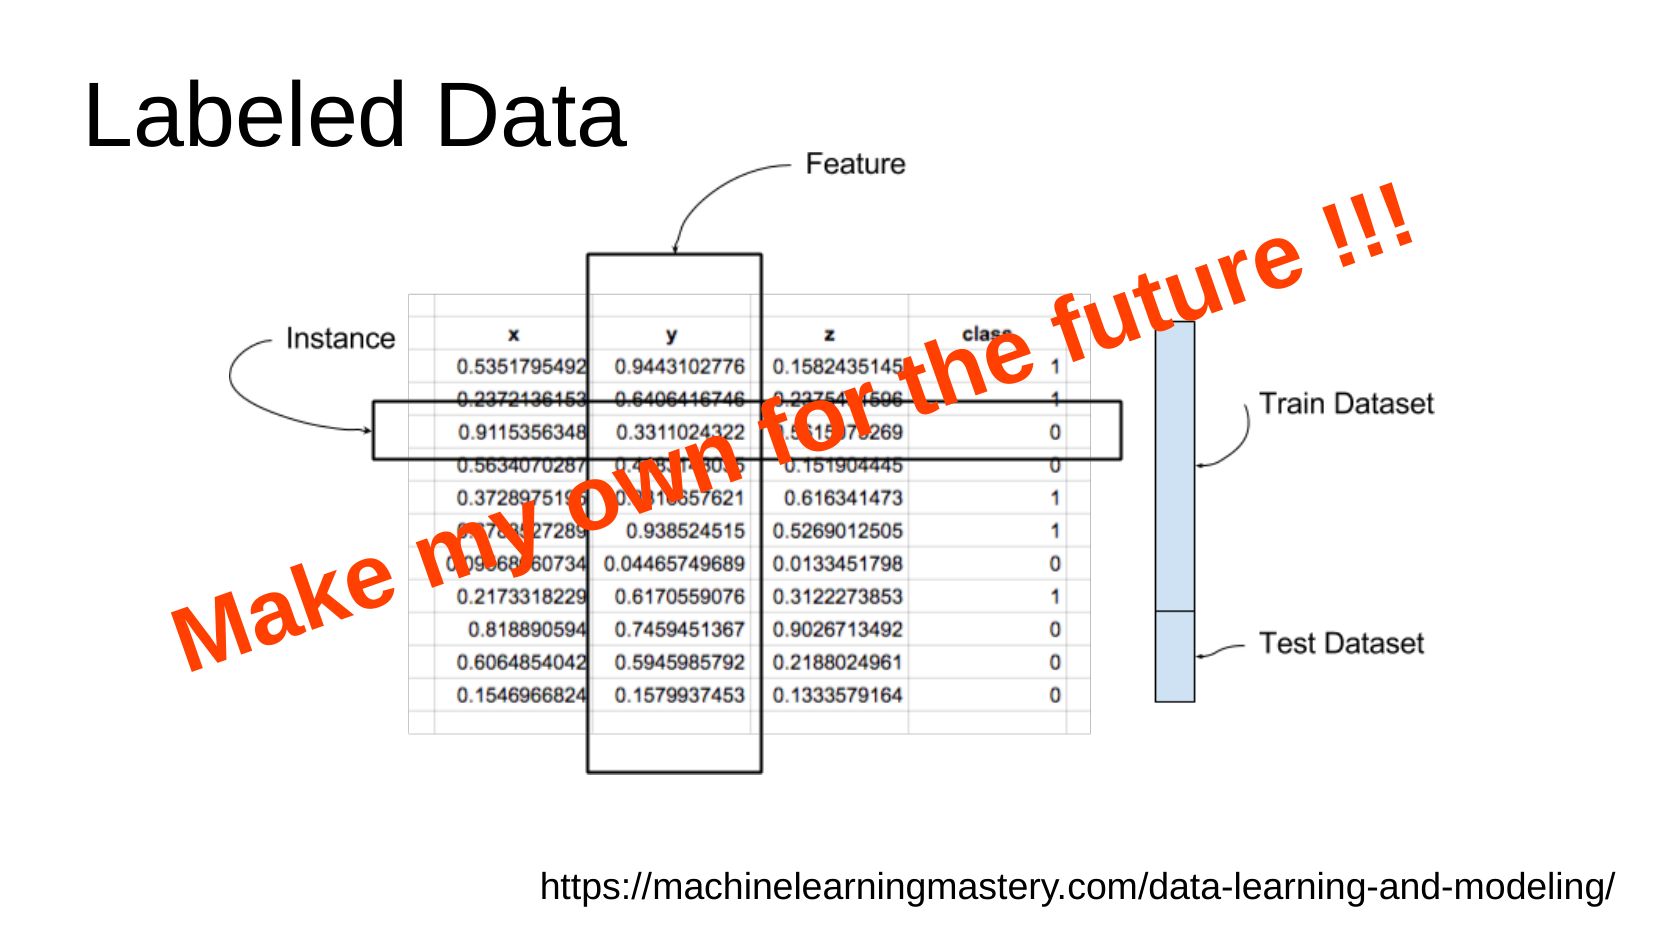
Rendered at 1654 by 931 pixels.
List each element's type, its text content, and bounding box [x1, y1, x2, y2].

title Make my own for the future !!! [150, 75, 1605, 718]
text_box https://machinelearningmastery.com/data-learning-and-modeling/ [525, 858, 1631, 916]
picture [229, 152, 1332, 543]
title Labeled Data [82, 37, 1571, 193]
picture [229, 282, 1435, 775]
